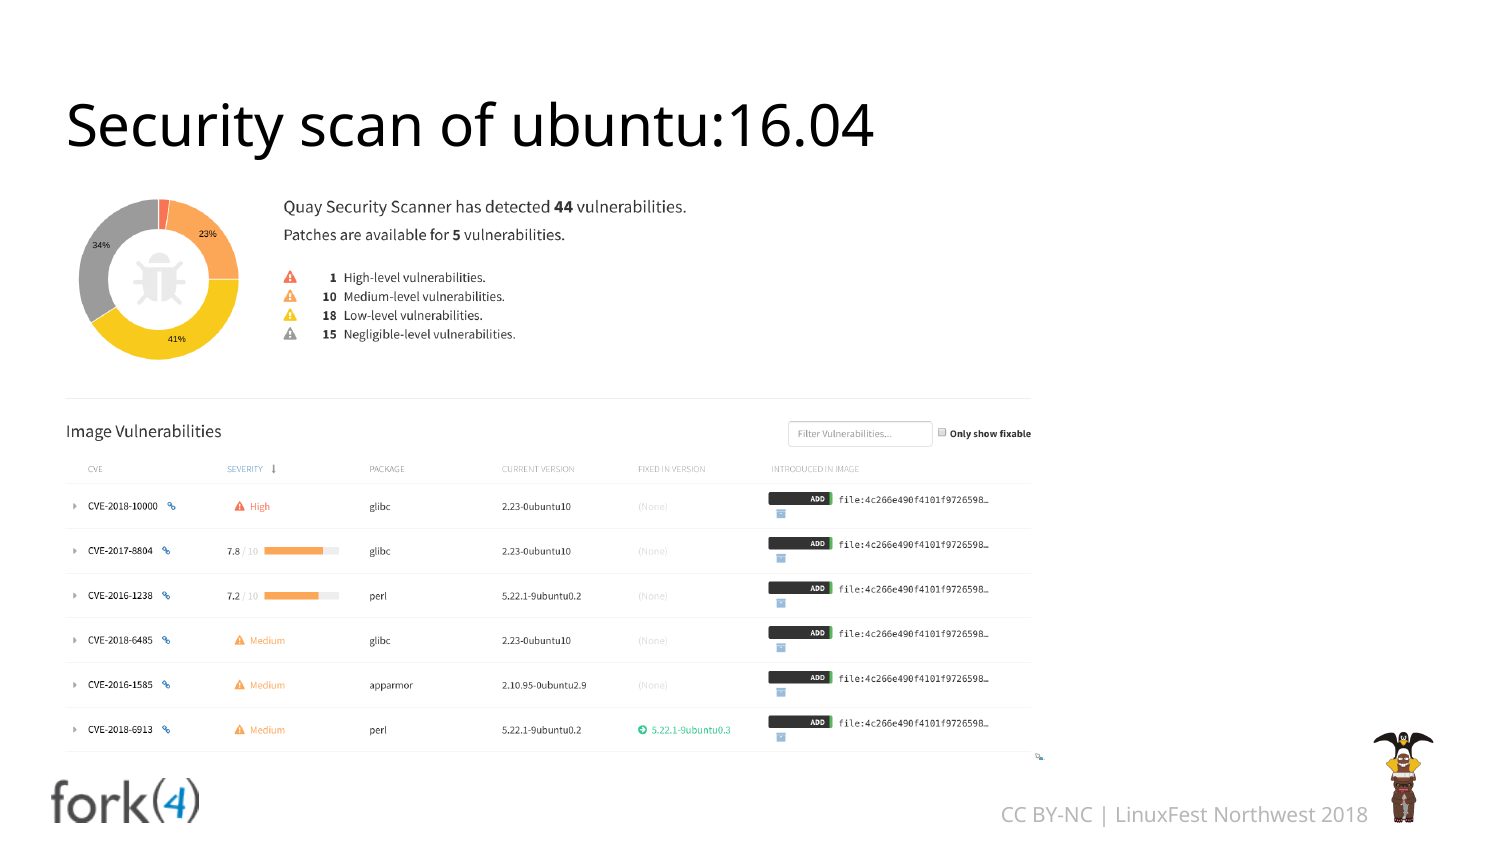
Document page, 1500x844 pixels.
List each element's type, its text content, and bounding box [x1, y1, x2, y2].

title Security scan of ubuntu:16.04 [51, 72, 1449, 167]
picture [1358, 732, 1449, 823]
picture [51, 166, 1045, 760]
picture [51, 778, 199, 823]
